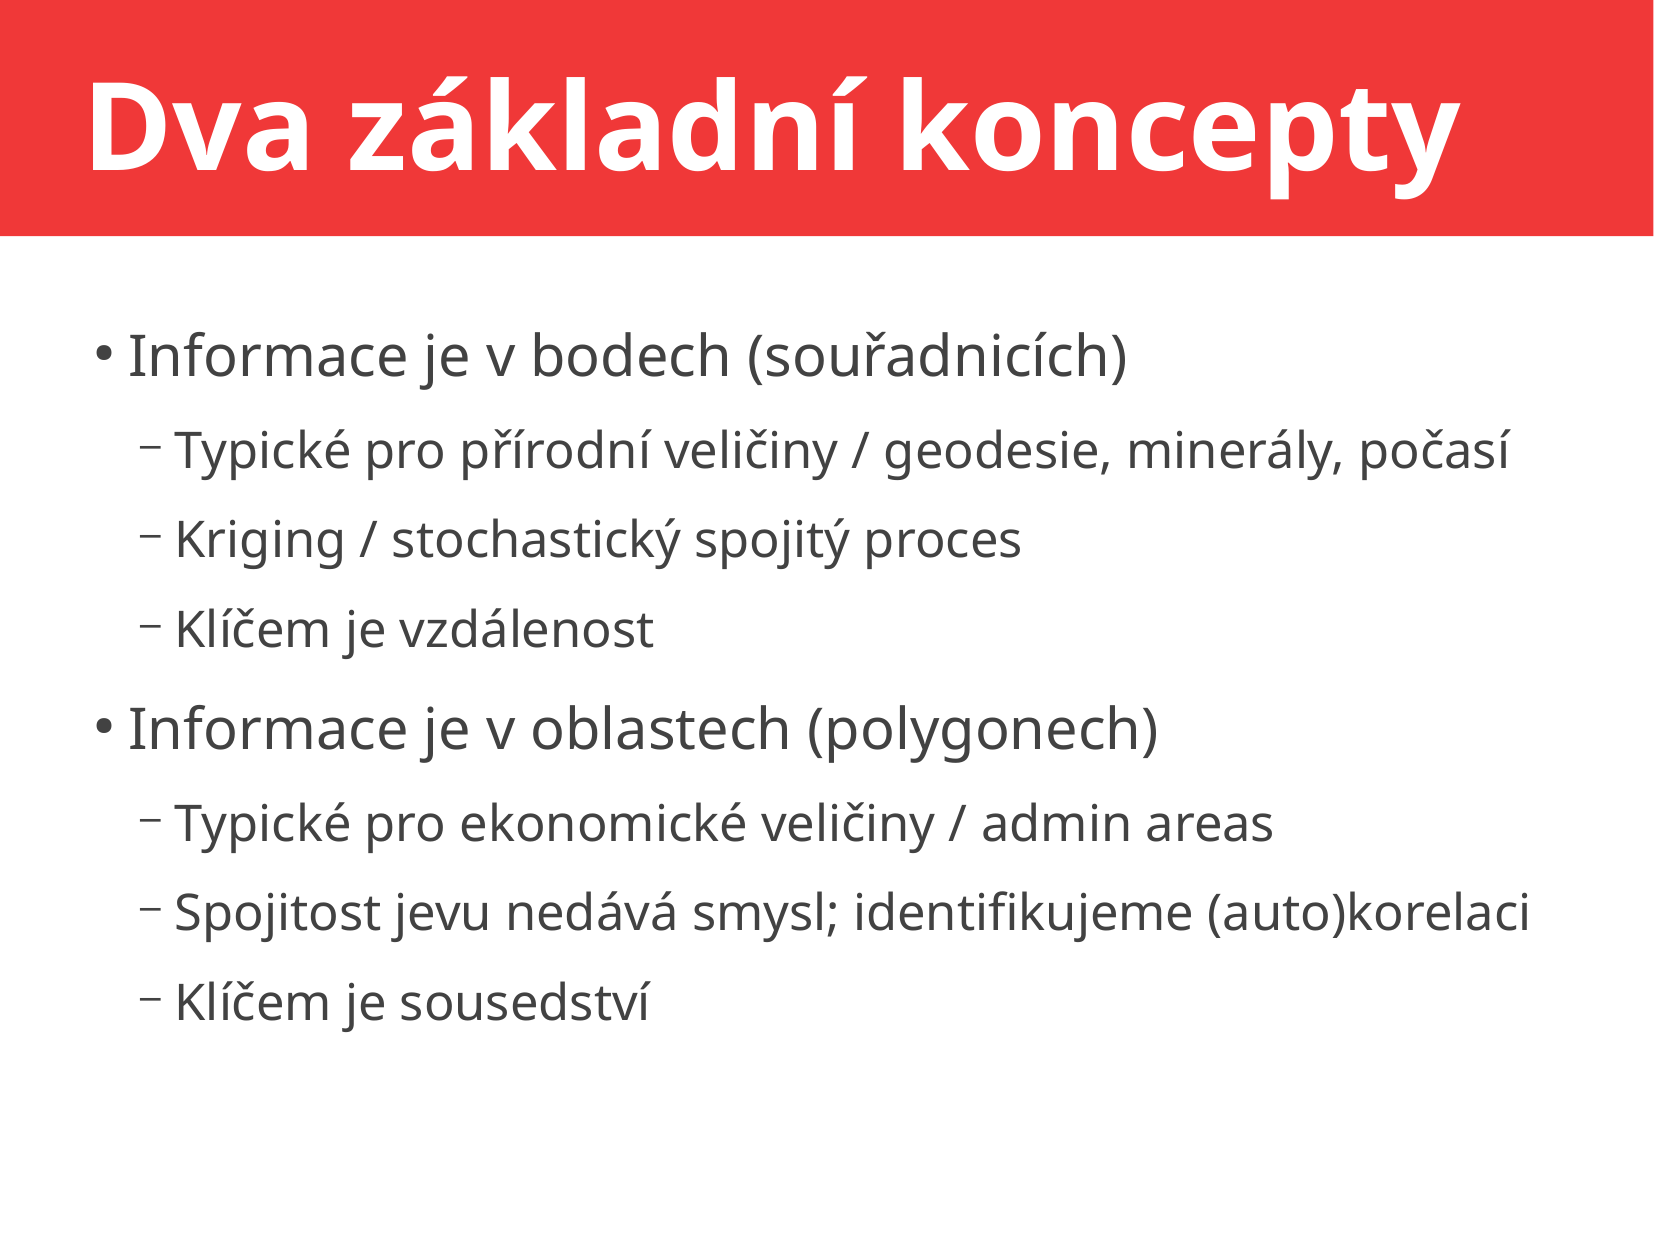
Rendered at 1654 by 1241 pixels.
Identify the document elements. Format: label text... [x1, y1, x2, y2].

title Dva základní koncepty [82, 19, 1571, 227]
list Informace je v bodech (souřadnicích) Typické pro přírodní veličiny / geodesie, minerály, počasí Kriging / stochastický spojitý proces Klíčem je vzdálenost Informace je v oblastech (polygonech) Typické pro ekonomické veličiny / admin areas Spojitost jevu nedává smysl; identifikujeme (auto)korelaci Klíčem je sousedství [82, 314, 1563, 1080]
